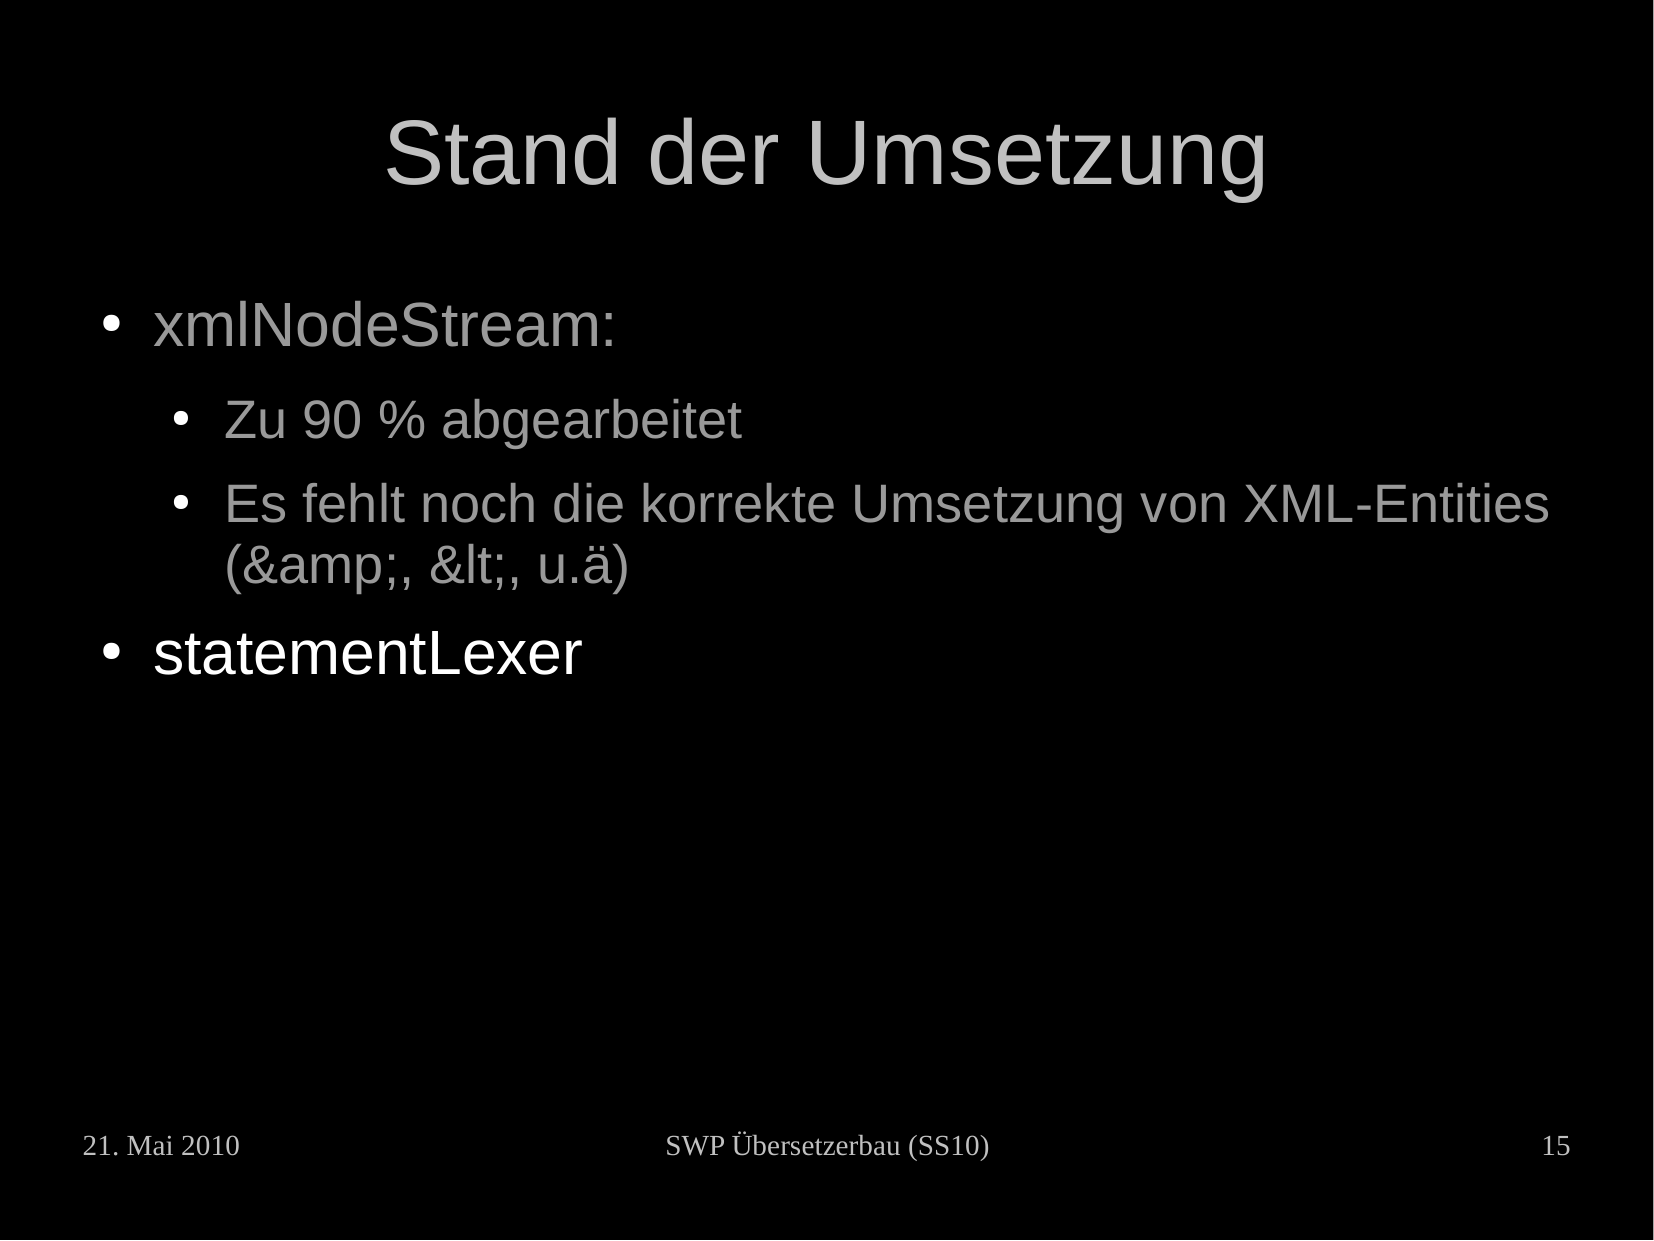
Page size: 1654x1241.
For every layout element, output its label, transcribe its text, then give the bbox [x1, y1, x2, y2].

list xmlNodeStream: Zu 90 % abgearbeitet Es fehlt noch die korrekte Umsetzung von XML-Entities (&amp;, &lt;, u.ä) statementLexer [82, 290, 1571, 1109]
title Stand der Umsetzung [82, 49, 1571, 257]
